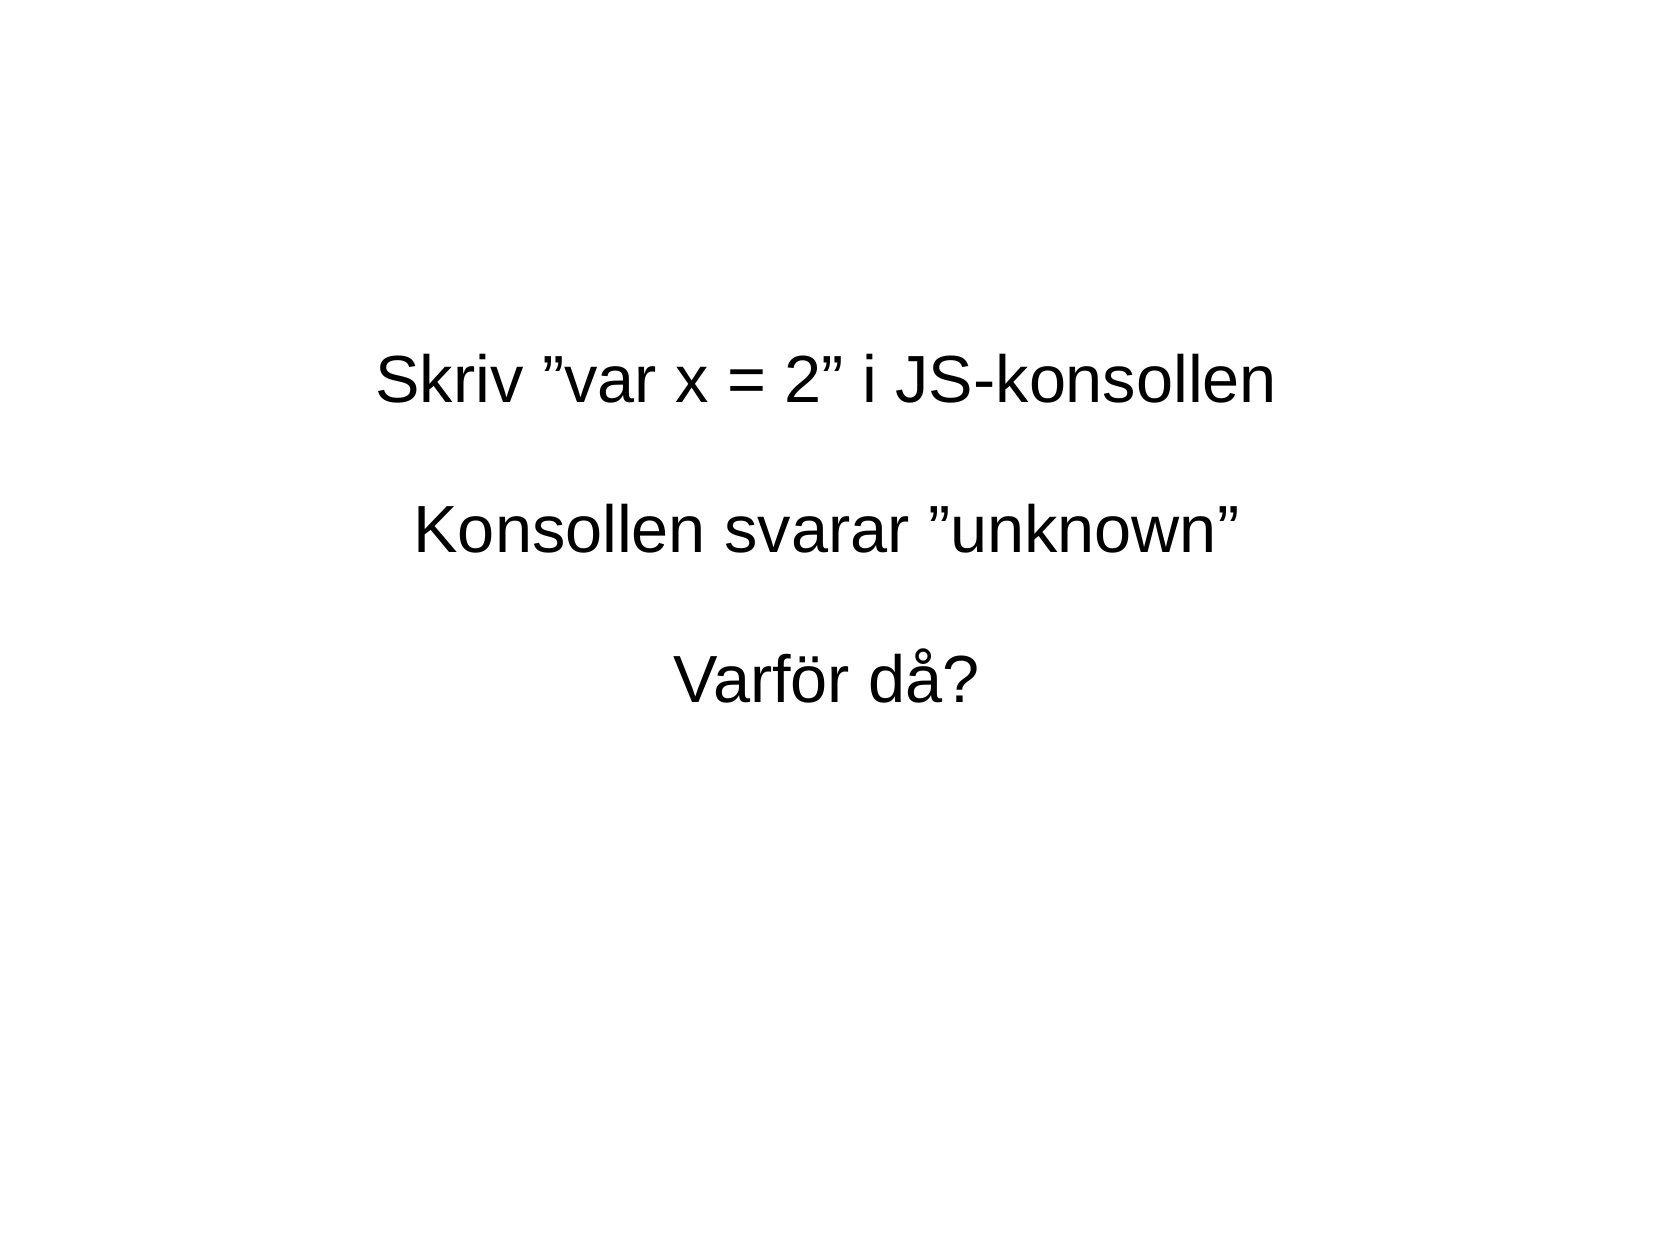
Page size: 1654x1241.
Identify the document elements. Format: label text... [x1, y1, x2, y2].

subtitle Skriv ”var x = 2” i JS-konsollen Konsollen svarar ”unknown” Varför då? [82, 49, 1571, 1010]
